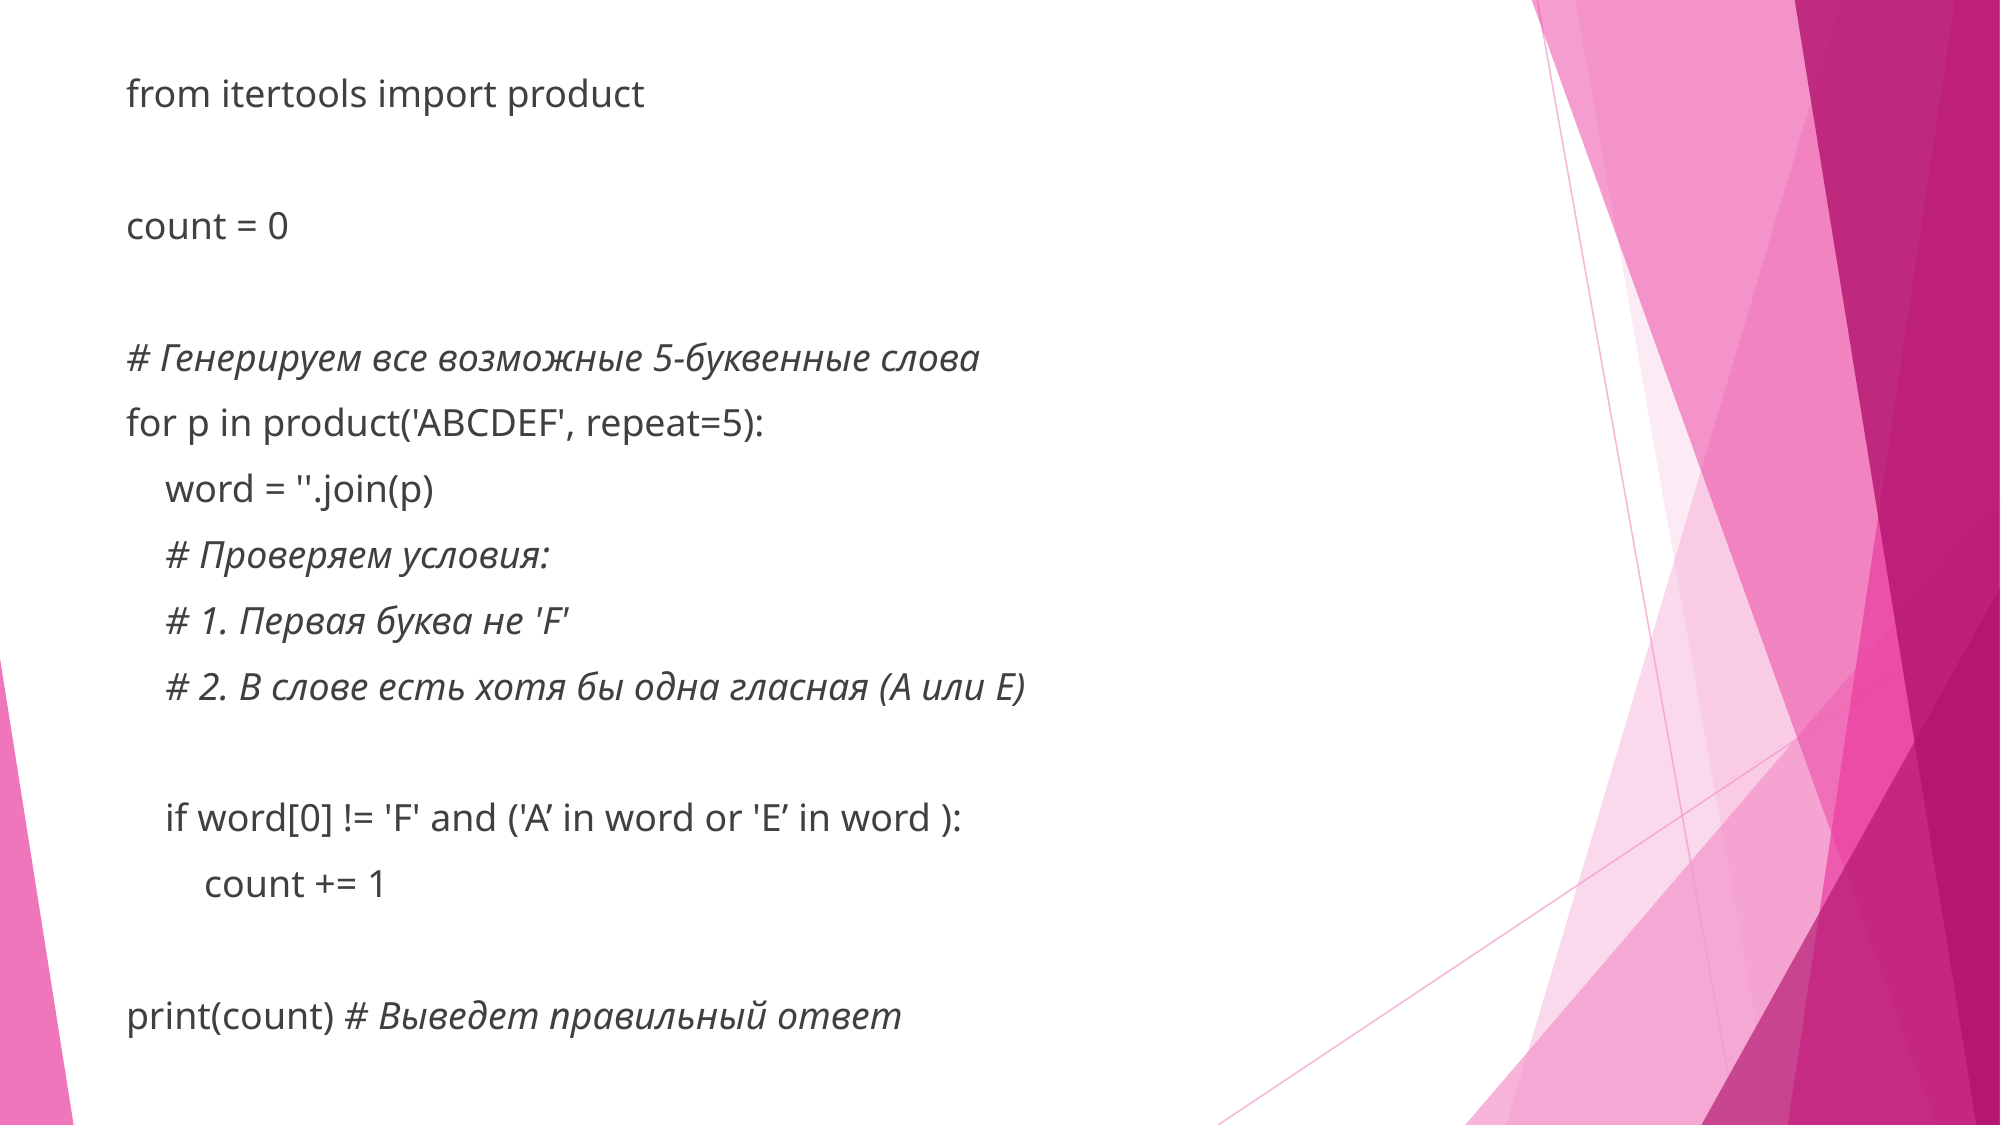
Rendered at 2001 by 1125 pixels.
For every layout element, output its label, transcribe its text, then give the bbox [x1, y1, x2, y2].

list from itertools import product count = 0 # Генерируем все возможные 5-буквенные слова for p in product('ABCDEF', repeat=5): word = ''.join(p) # Проверяем условия: # 1. Первая буква не 'F' # 2. В слове есть хотя бы одна гласная (A или E) if word[0] != 'F' and ('A’ in word or 'E’ in word ): count += 1 print(count) # Выведет правильный ответ [111, 62, 1522, 1100]
